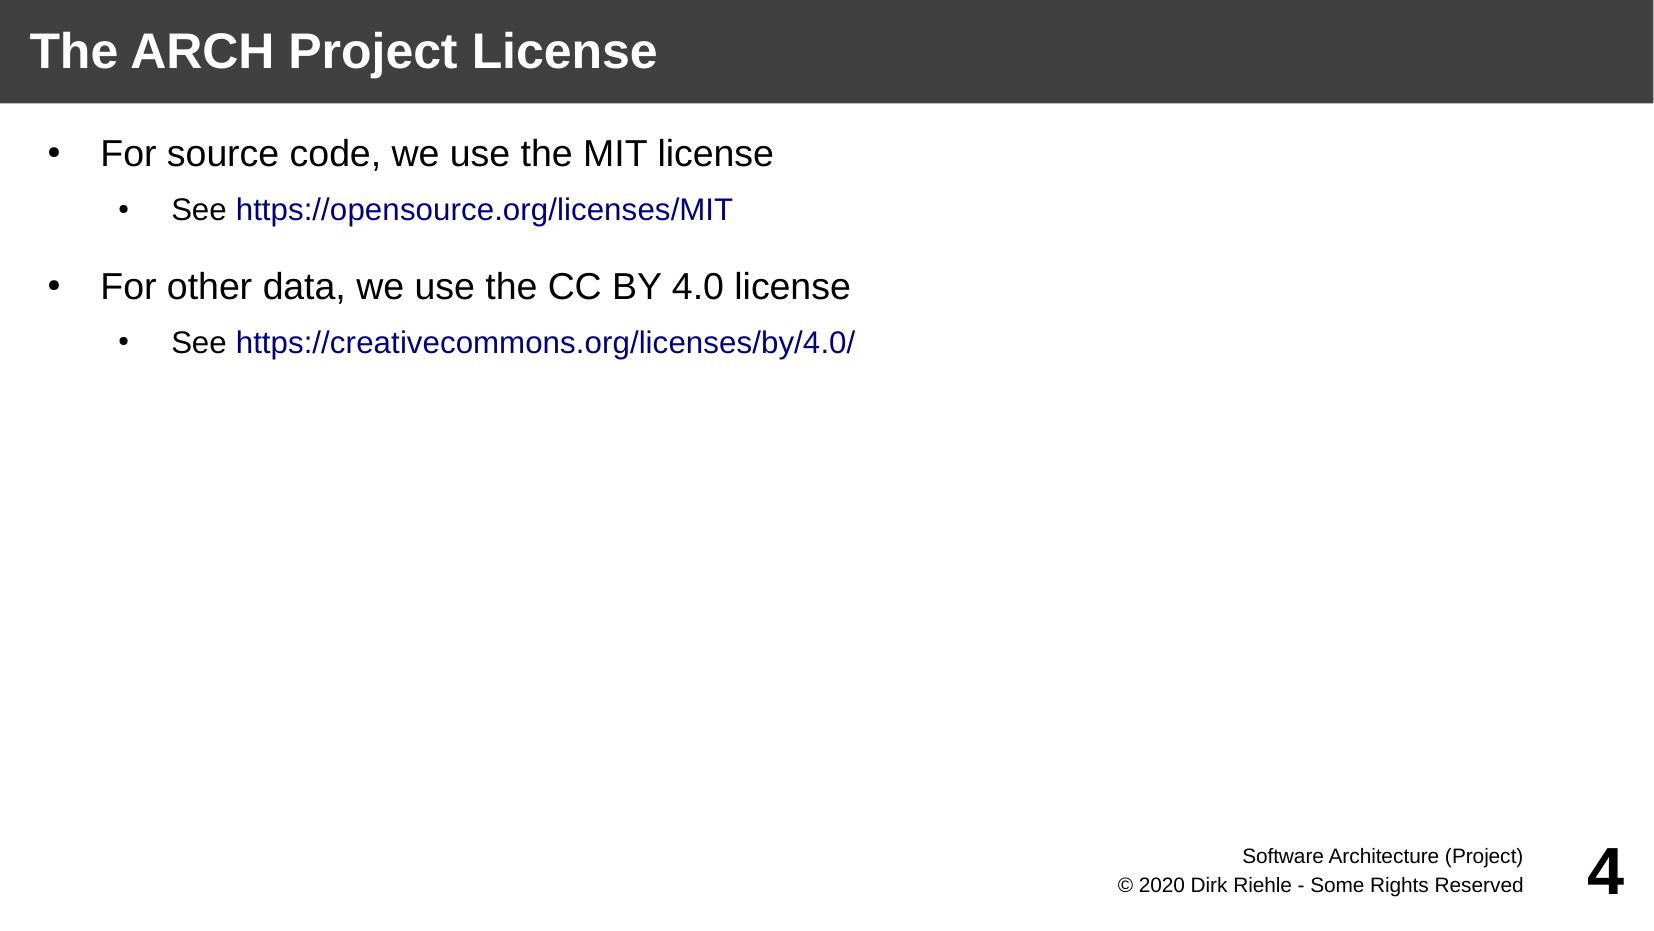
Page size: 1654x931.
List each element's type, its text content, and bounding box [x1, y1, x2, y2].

title The ARCH Project License [0, 0, 1654, 104]
list For source code, we use the MIT license See https://opensource.org/licenses/MIT For other data, we use the CC BY 4.0 license See https://creativecommons.org/licenses/by/4.0/ [29, 132, 1625, 813]
